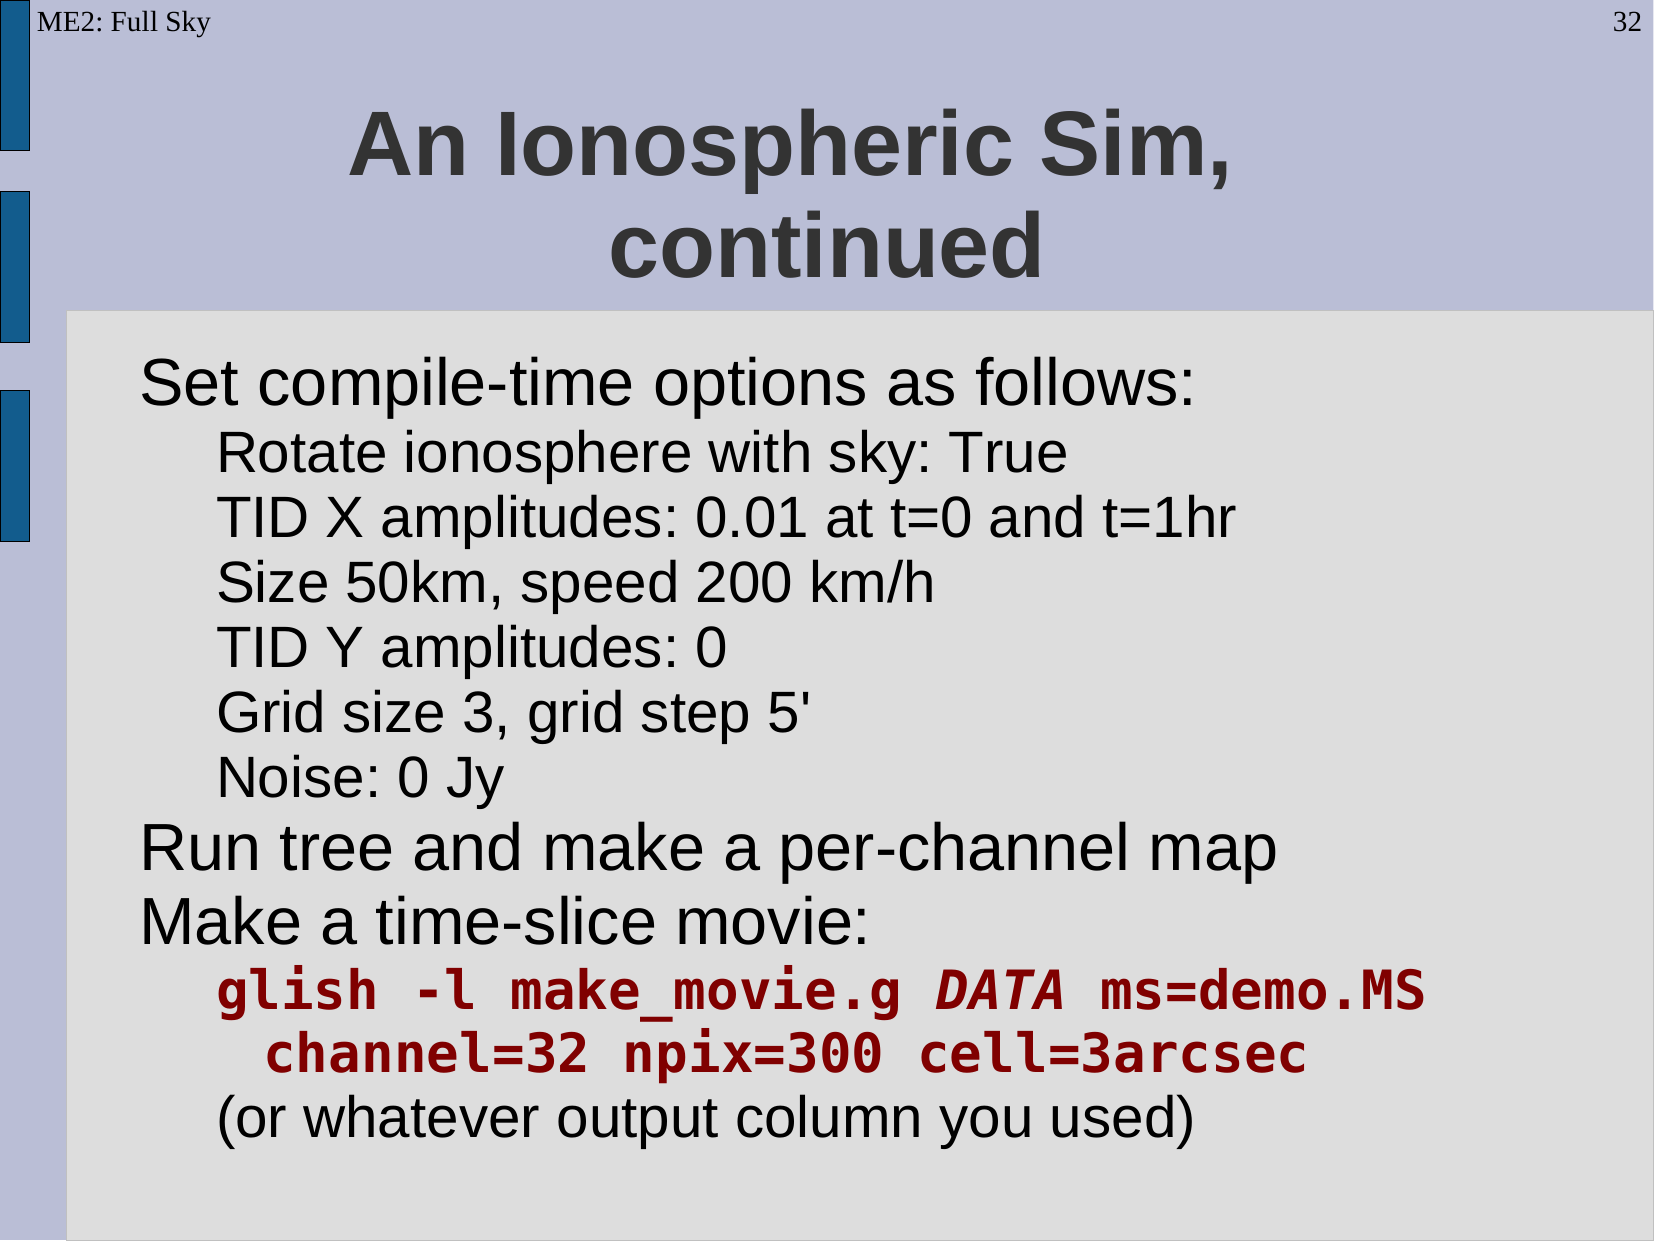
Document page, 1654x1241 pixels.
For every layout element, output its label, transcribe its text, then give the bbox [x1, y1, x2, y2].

title An Ionospheric Sim, continued [121, 87, 1534, 302]
list Set compile-time options as follows: Rotate ionosphere with sky: True TID X amplitudes: 0.01 at t=0 and t=1hr Size 50km, speed 200 km/h TID Y amplitudes: 0 Grid size 3, grid step 5' Noise: 0 Jy Run tree and make a per-channel map Make a time-slice movie: glish -l make_movie.g DATA ms=demo.MS channel=32 npix=300 cell=3arcsec (or whatever output column you used) [121, 344, 1534, 1179]
